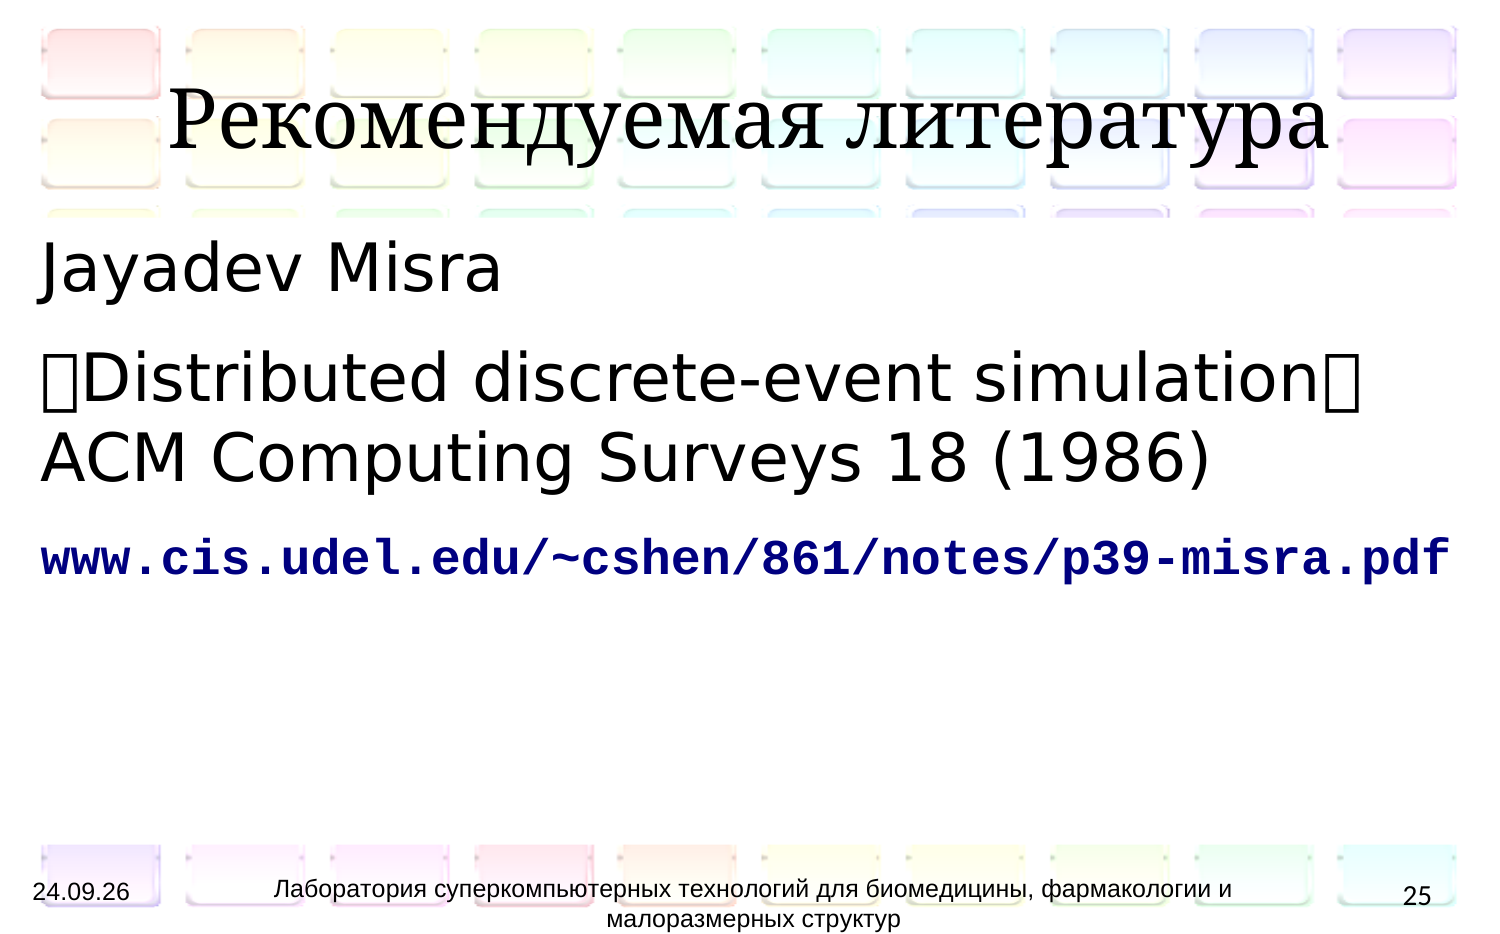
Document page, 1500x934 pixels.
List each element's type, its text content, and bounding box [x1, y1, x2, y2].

text_box 14.04.14 [17, 868, 184, 918]
title Рекомендуемая литература [75, 37, 1426, 193]
text_box <номер> [1387, 868, 1473, 918]
list Jayadev Misra Distributed discrete-event simulation ACM Computing Surveys 18 (1986) www.cis.udel.edu/~cshen/861/notes/p39-misra.pdf [25, 217, 1474, 845]
text_box Лаборатория суперкомпьютерных технологий для биомедицины, фармакологии и малоразмерных структур [171, 864, 1338, 915]
picture [0, 0, 1500, 934]
